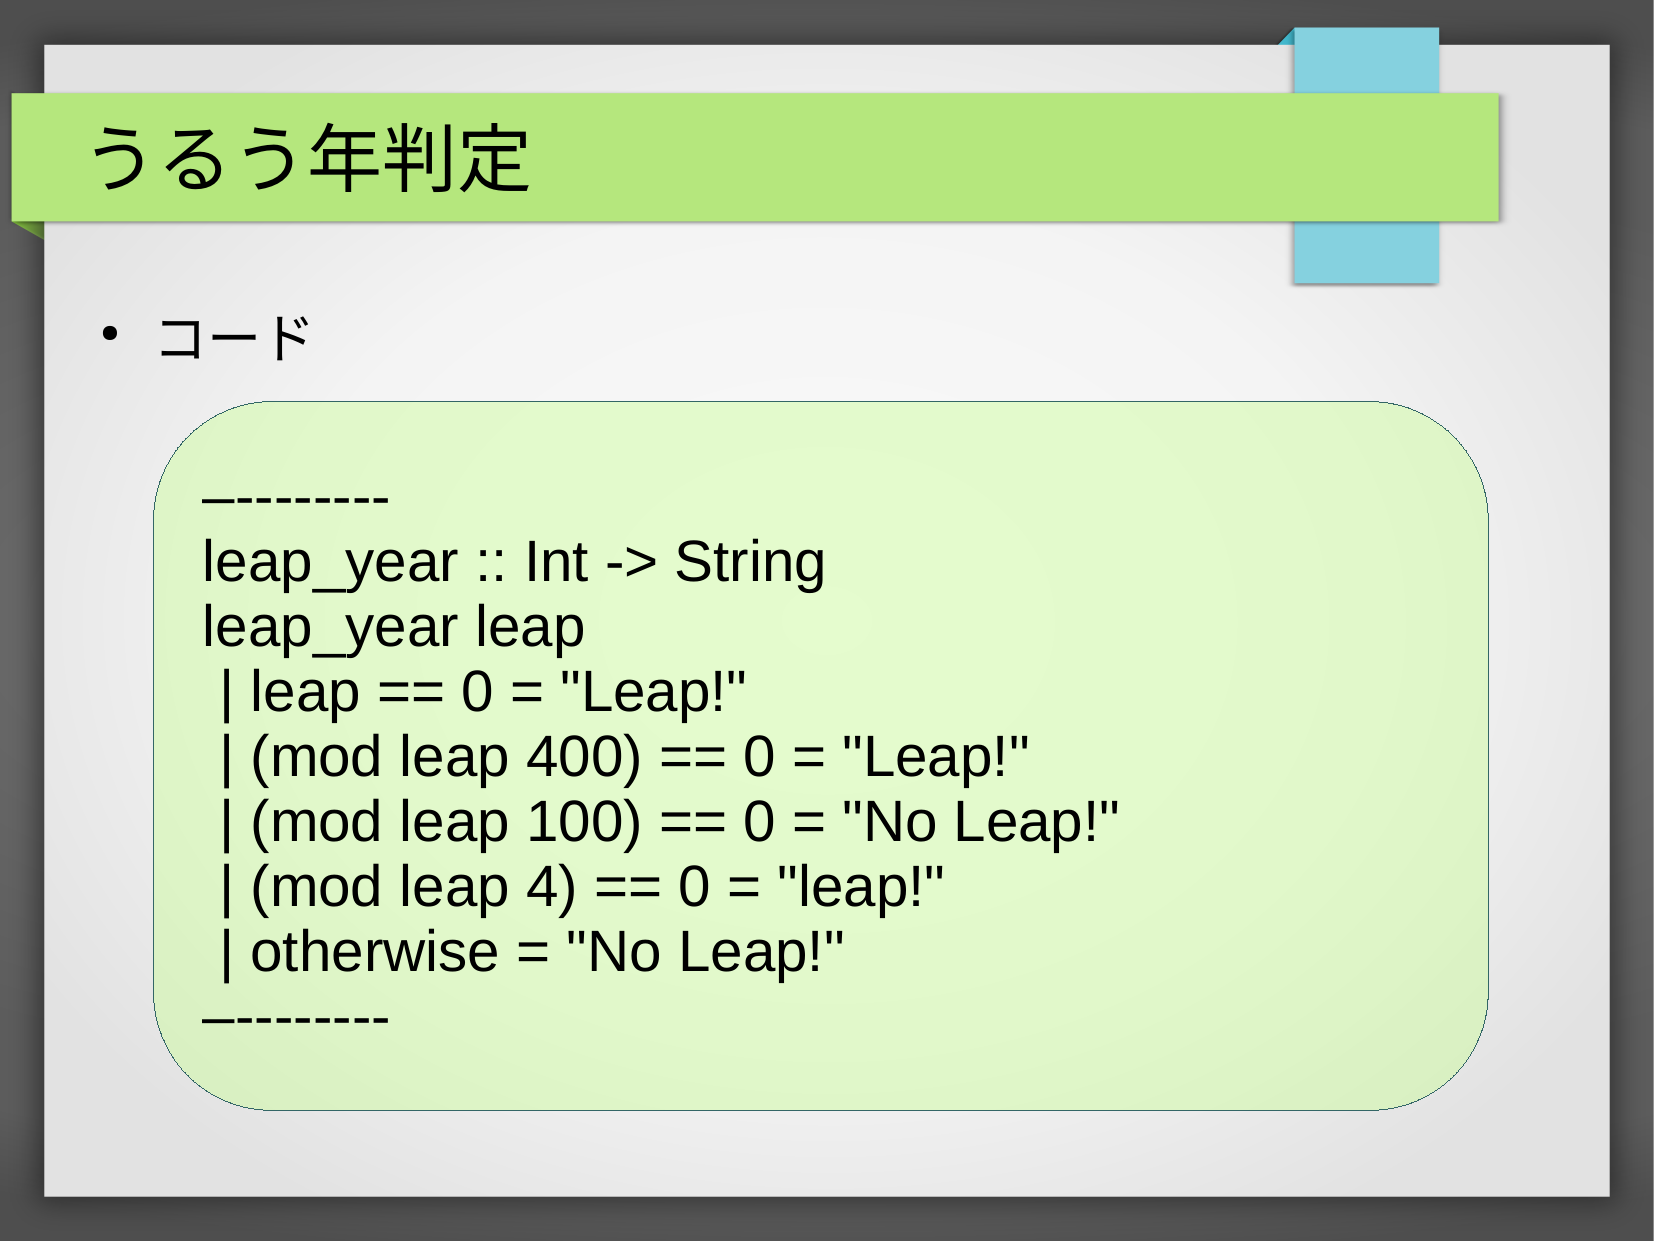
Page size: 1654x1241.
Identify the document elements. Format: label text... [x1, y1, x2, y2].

list コード [82, 295, 1571, 1015]
title うるう年判定 [82, 94, 1264, 213]
text_box –-------- leap_year :: Int -> String leap_year leap | leap == 0 = "Leap!" | (mod leap 400) == 0 = "Leap!" | (mod leap 100) == 0 = "No Leap!" | (mod leap 4) == 0 = "leap!" | otherwise = "No Leap!" –-------- [153, 401, 1489, 1111]
picture [0, 0, 1654, 1241]
